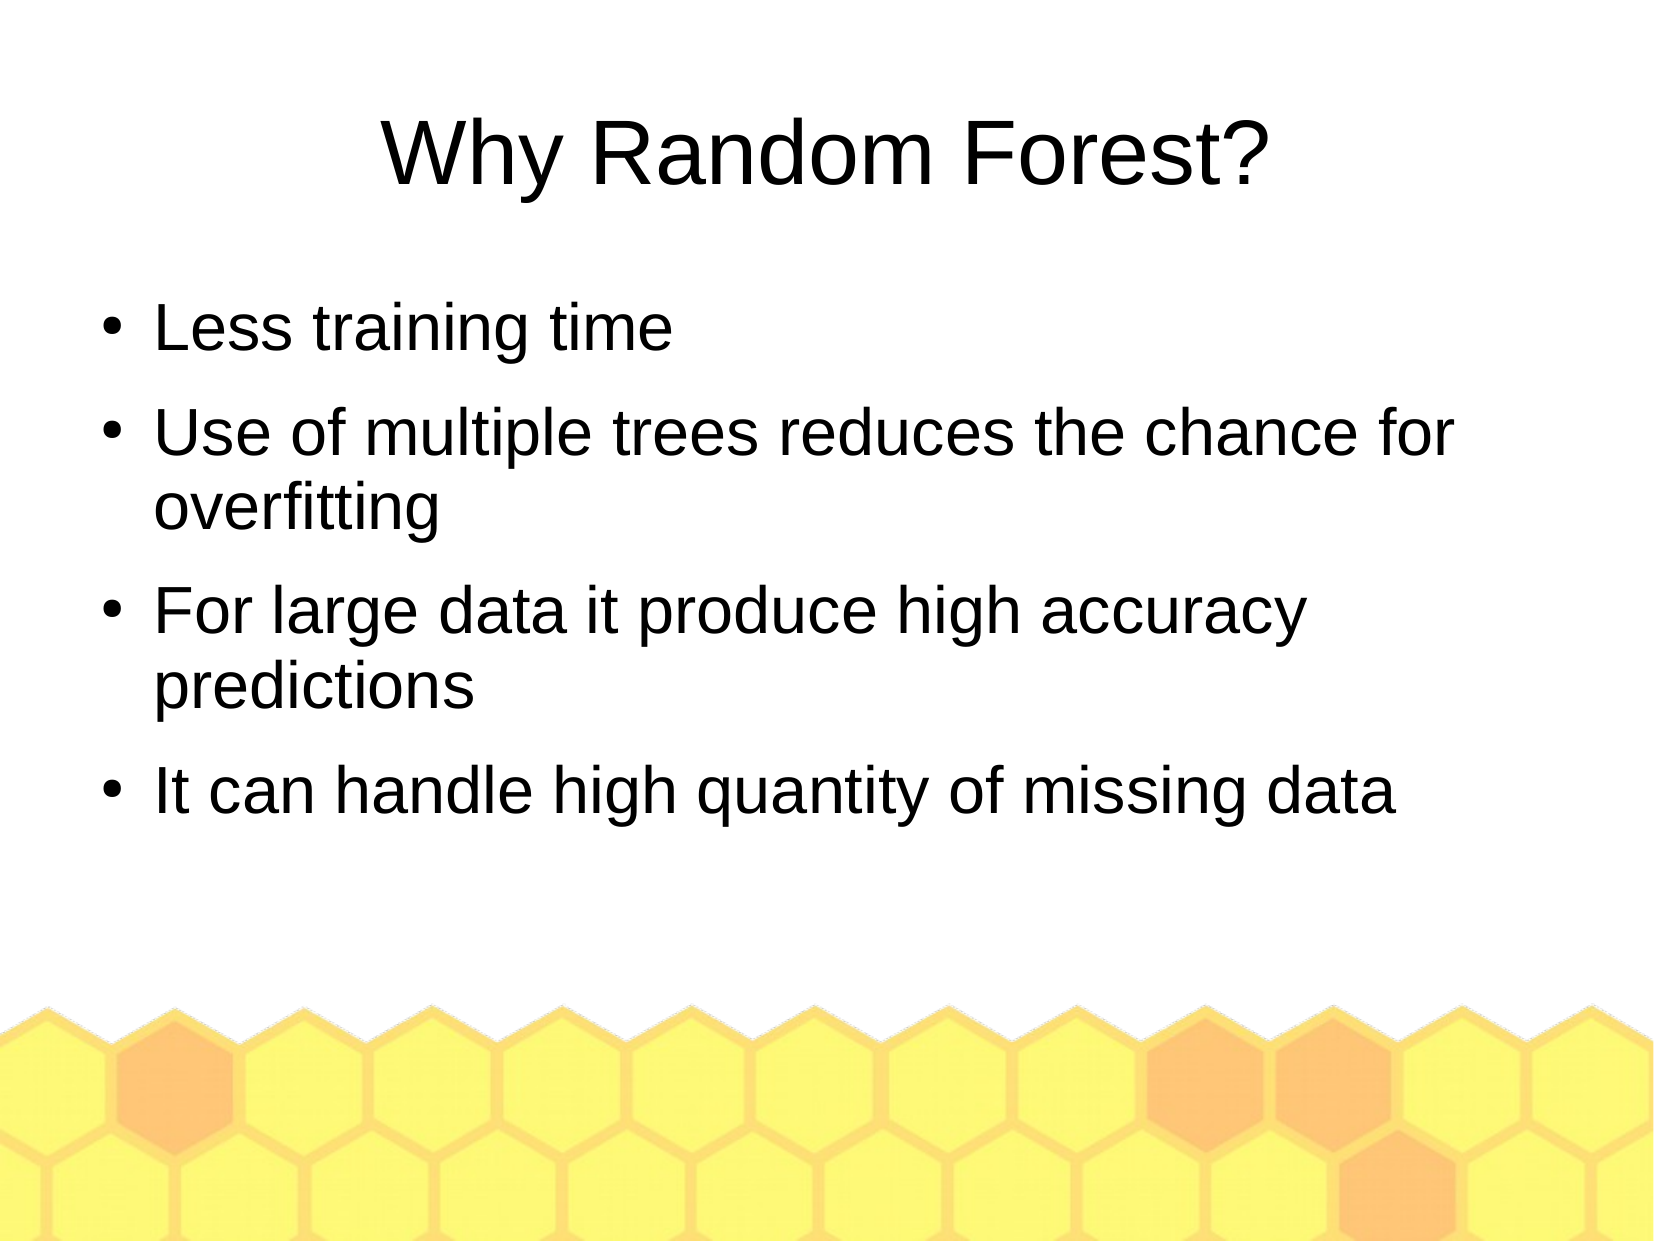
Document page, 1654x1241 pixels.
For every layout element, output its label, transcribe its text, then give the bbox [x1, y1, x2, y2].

picture [0, 1001, 1654, 1241]
title Why Random Forest? [82, 49, 1571, 257]
list Less training time Use of multiple trees reduces the chance for overfitting For large data it produce high accuracy predictions It can handle high quantity of missing data [82, 290, 1571, 1010]
